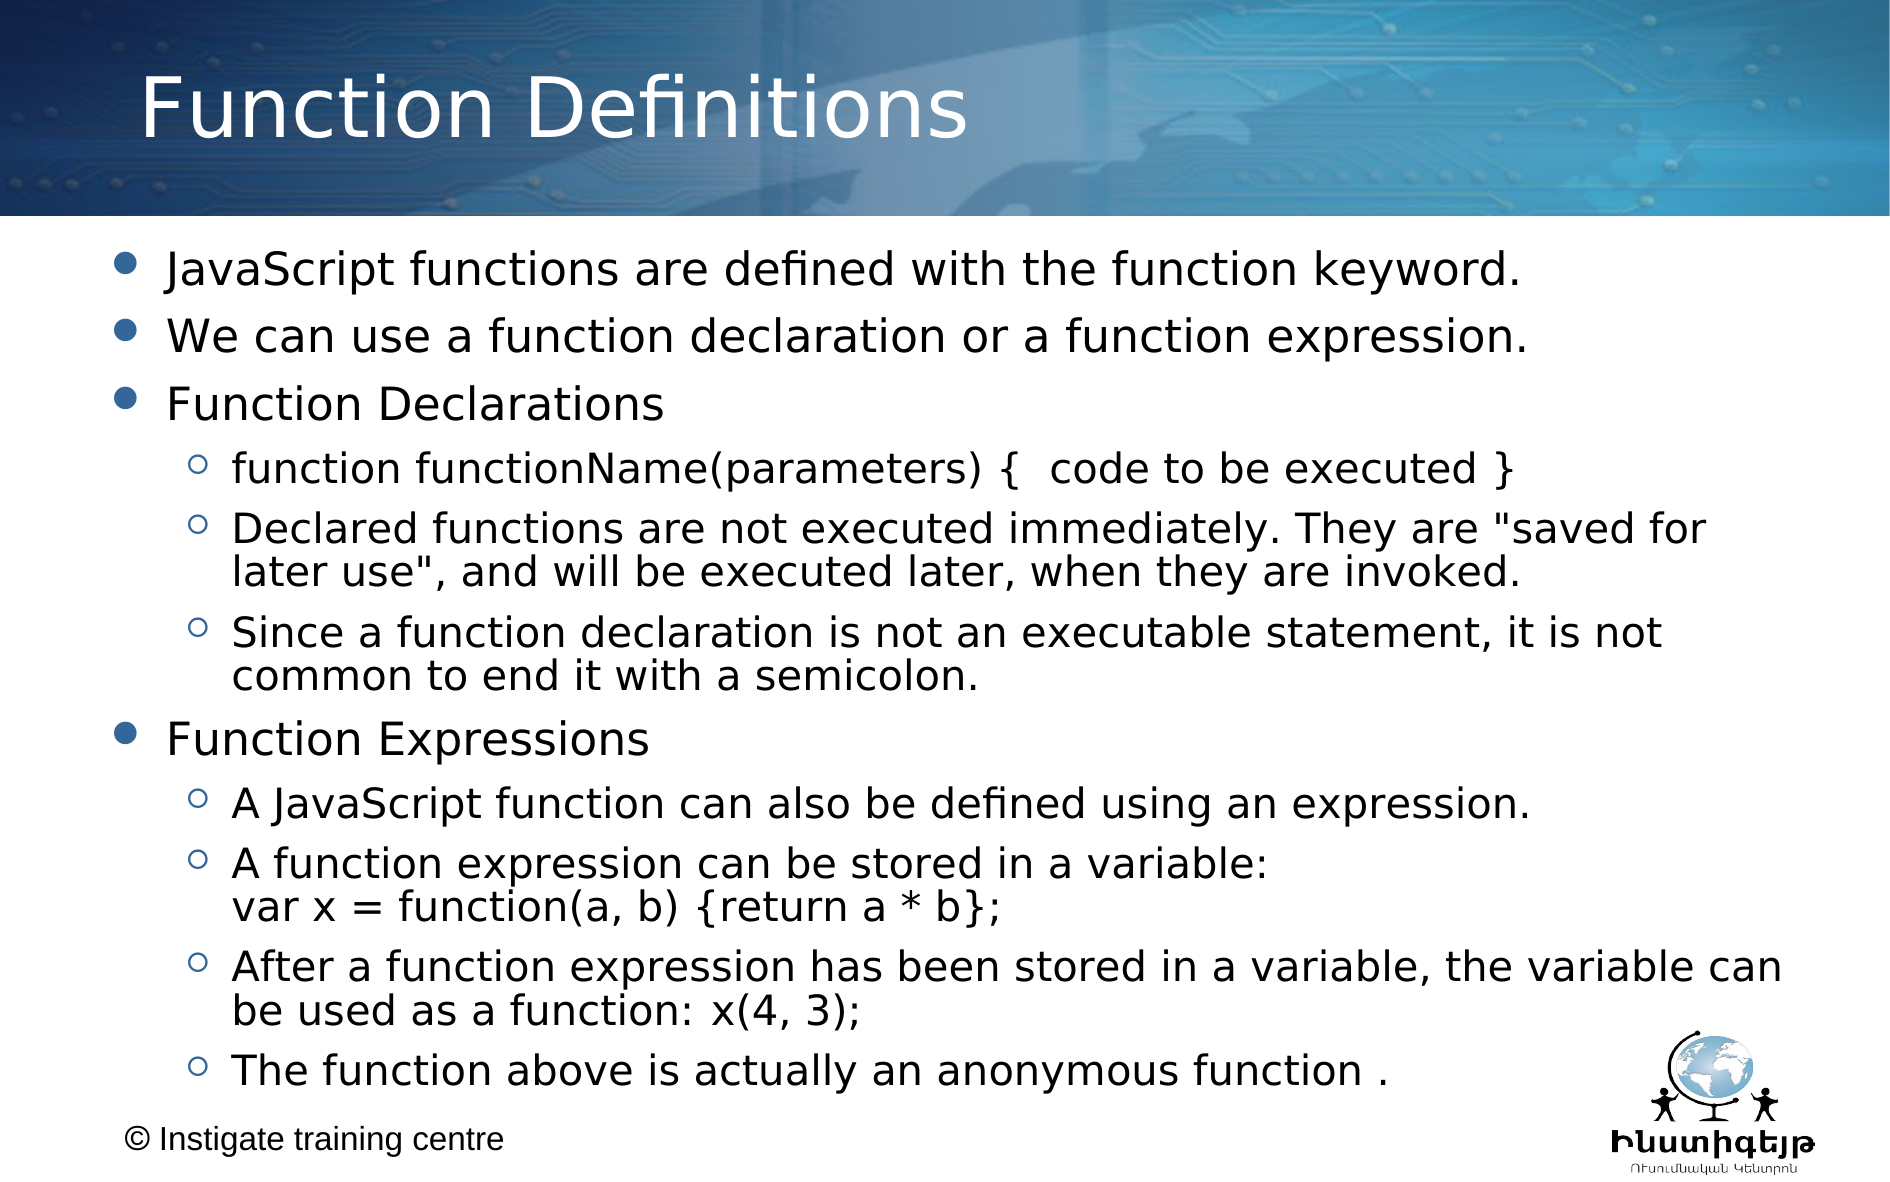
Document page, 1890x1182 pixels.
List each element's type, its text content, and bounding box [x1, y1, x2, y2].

text_box Function Definitions [138, 82, 1801, 97]
picture [1612, 1030, 1815, 1175]
picture [0, 0, 1890, 216]
list JavaScript functions are defined with the function keyword. We can use a function declaration or a function expression. Function Declarations function functionName(parameters) { code to be executed } Declared functions are not executed immediately. They are "saved for later use", and will be executed later, when they are invoked. Since a function declaration is not an executable statement, it is not common to end it with a semicolon. Function Expressions A JavaScript function can also be defined using an expression. A function expression can be stored in a variable: var x = function(a, b) {return a * b}; After a function expression has been stored in a variable, the variable can be used as a function: x(4, 3); The function above is actually an anonymous function . [110, 247, 1801, 275]
